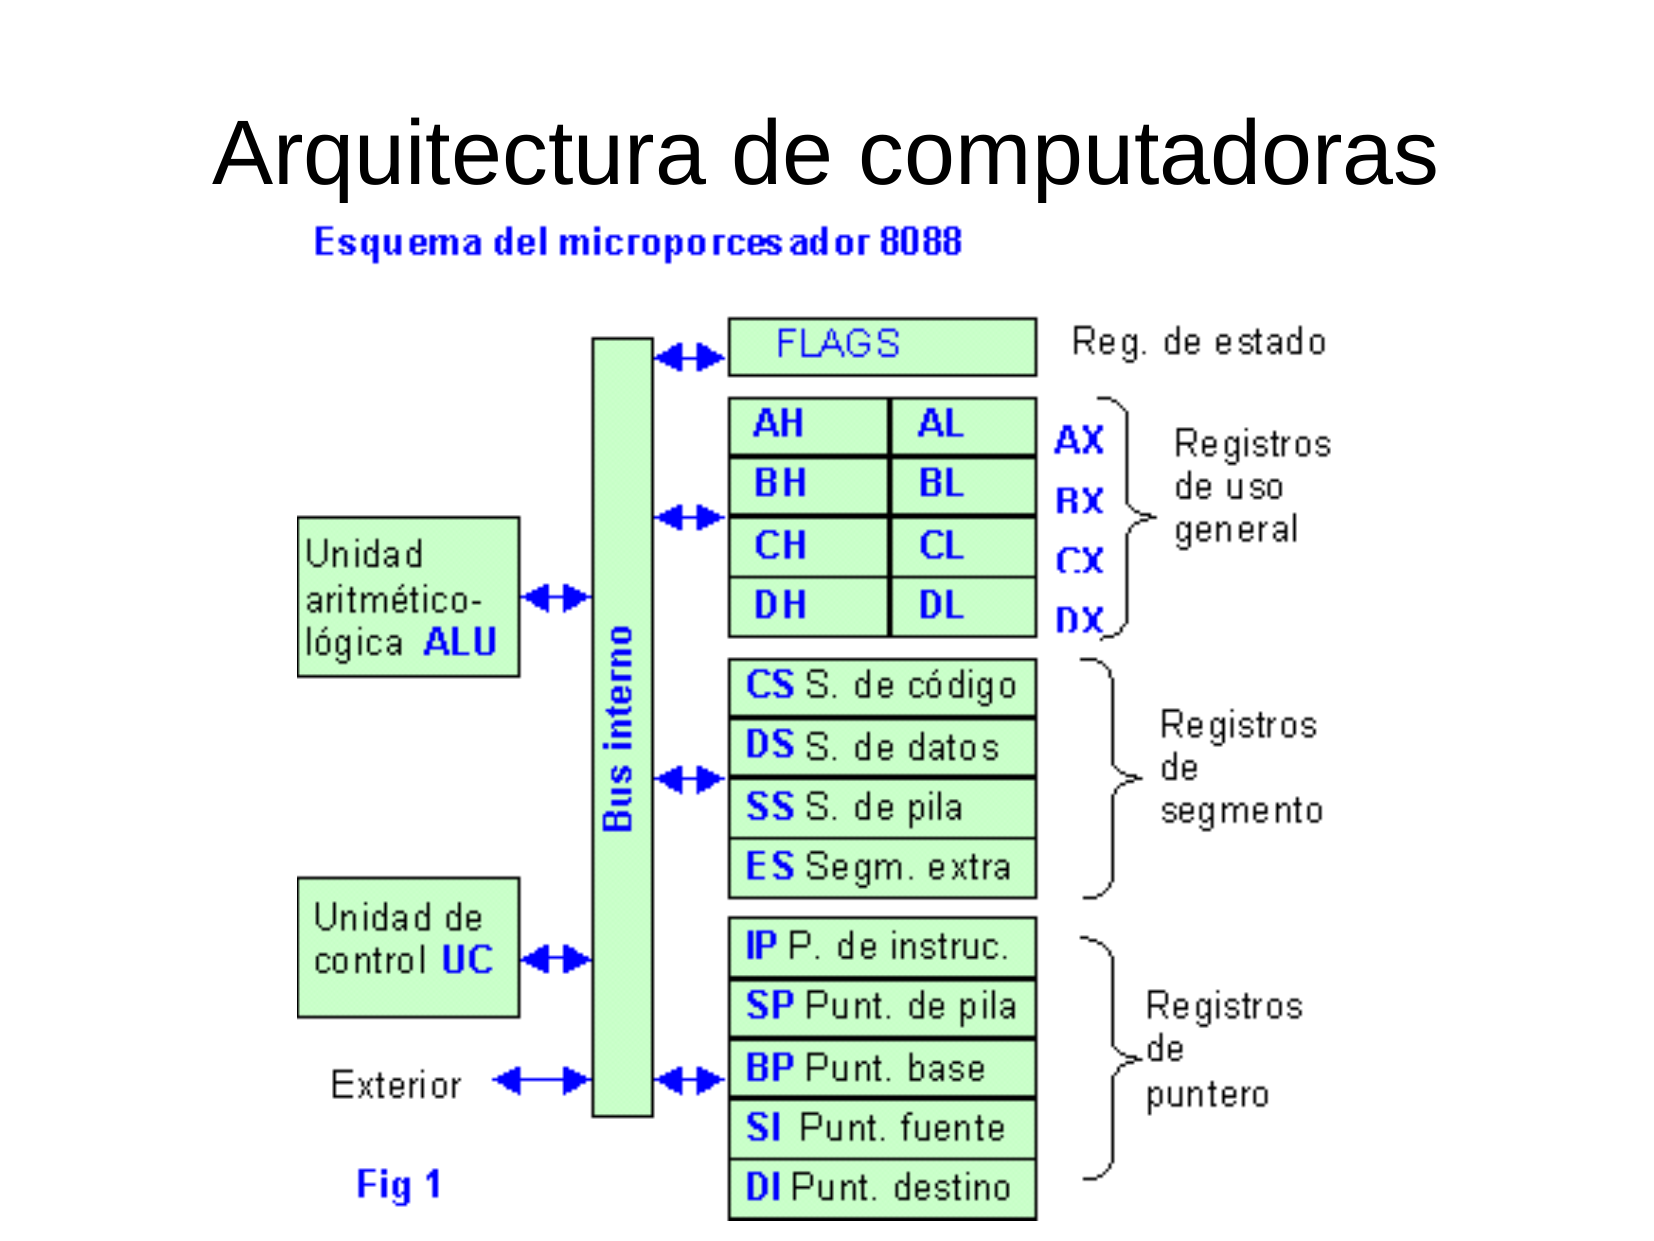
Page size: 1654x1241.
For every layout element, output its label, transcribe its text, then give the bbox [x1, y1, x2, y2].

picture [297, 216, 1348, 1222]
title Arquitectura de computadoras [82, 49, 1571, 257]
